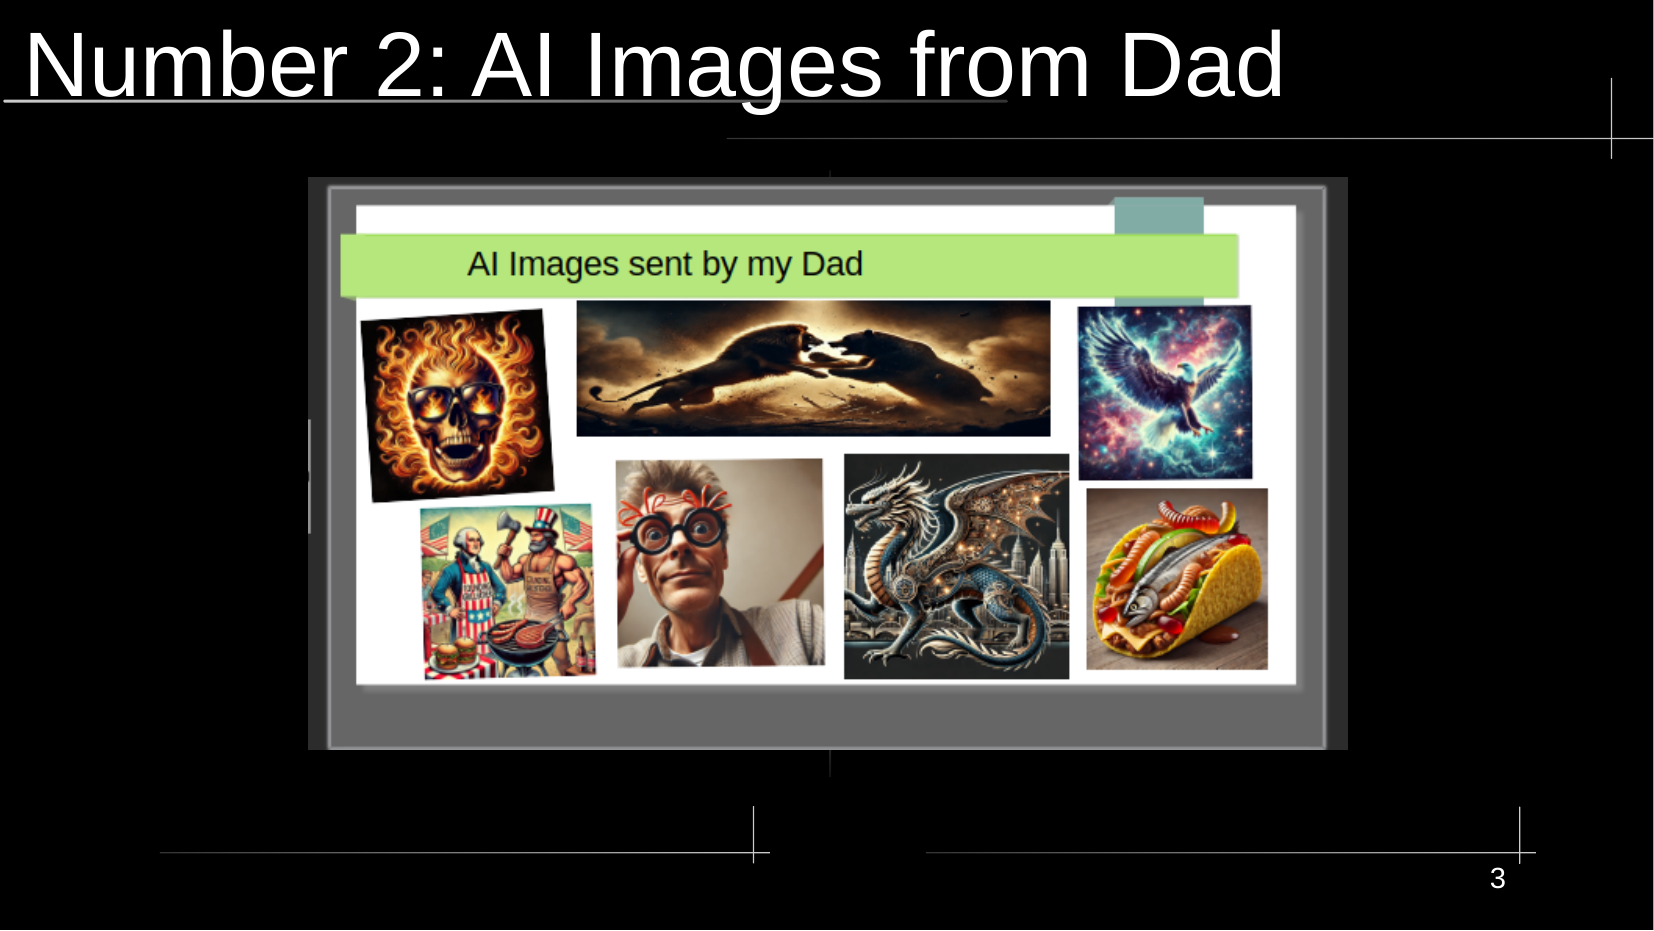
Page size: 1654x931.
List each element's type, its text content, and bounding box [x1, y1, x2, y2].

title Number 2: AI Images from Dad [23, 11, 1589, 119]
picture [308, 177, 1348, 750]
